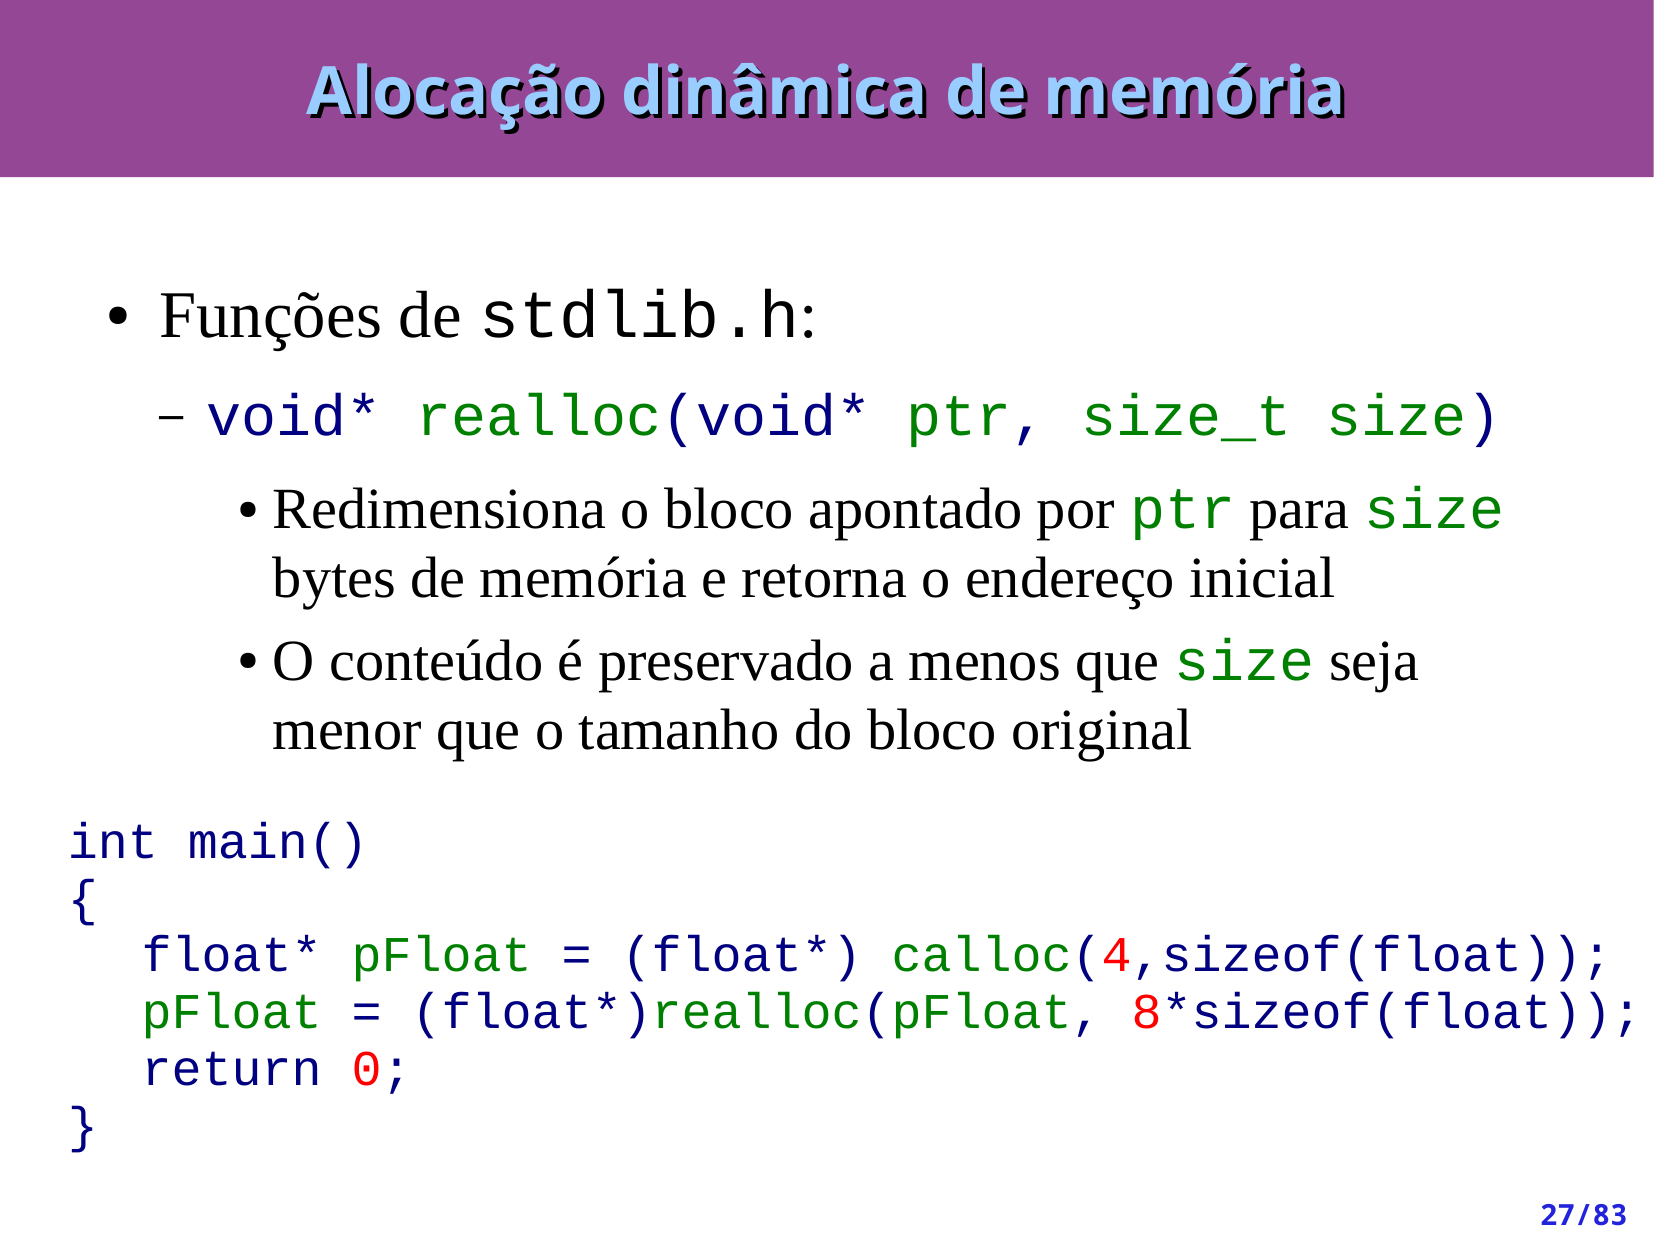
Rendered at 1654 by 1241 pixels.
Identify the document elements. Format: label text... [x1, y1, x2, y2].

list Funções de stdlib.h: void* realloc(void* ptr, size_t size) Redimensiona o bloco apontado por ptr para size bytes de memória e retorna o endereço inicial O conteúdo é preservado a menos que size seja menor que o tamanho do bloco original [88, 277, 1577, 809]
text_box int main() { float* pFloat = (float*) calloc(4,sizeof(float)); pFloat = (float*)realloc(pFloat, 8*sizeof(float)); return 0; } [53, 809, 1654, 1166]
title Alocação dinâmica de memória [0, 0, 1654, 178]
